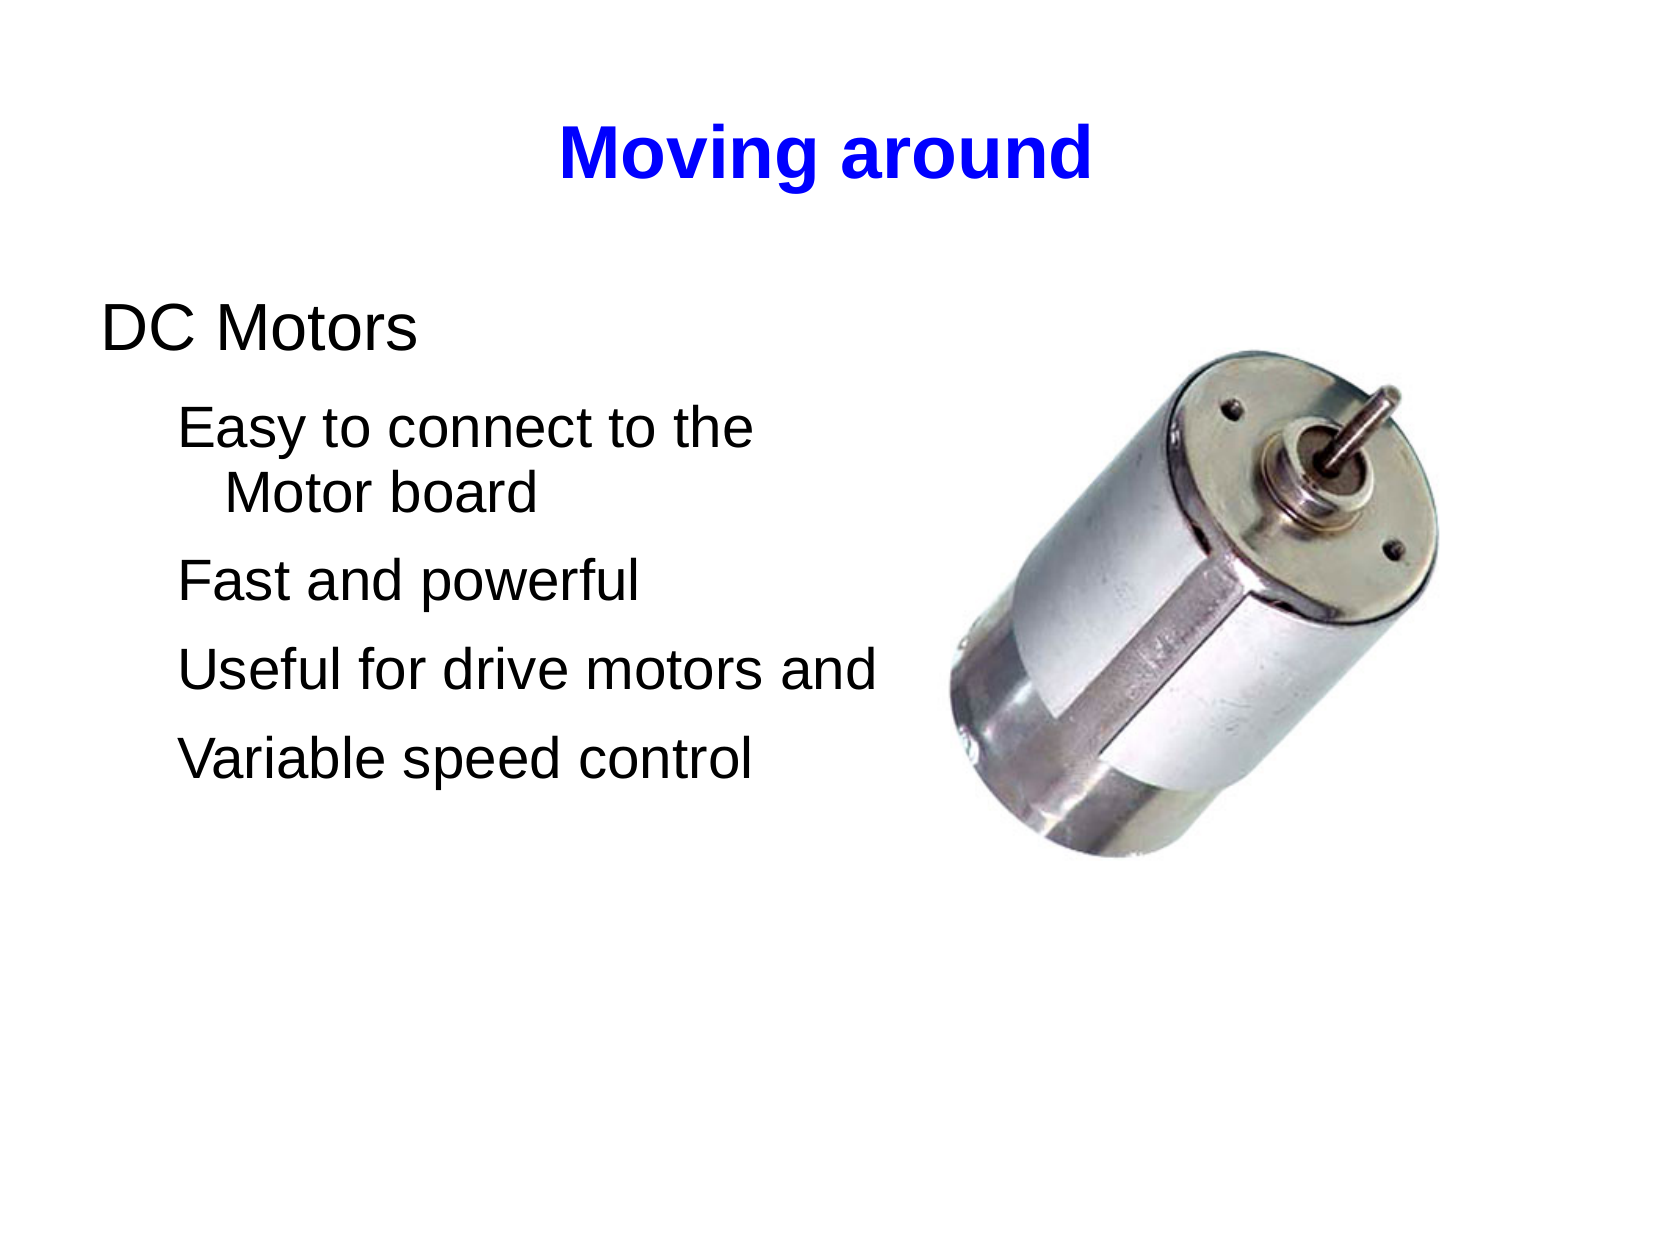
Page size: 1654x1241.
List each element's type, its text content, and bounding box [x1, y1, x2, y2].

picture [913, 323, 1477, 886]
title Moving around [82, 56, 1571, 250]
list DC Motors Easy to connect to the Motor board Fast and powerful Useful for drive motors and Variable speed control [82, 290, 886, 1094]
